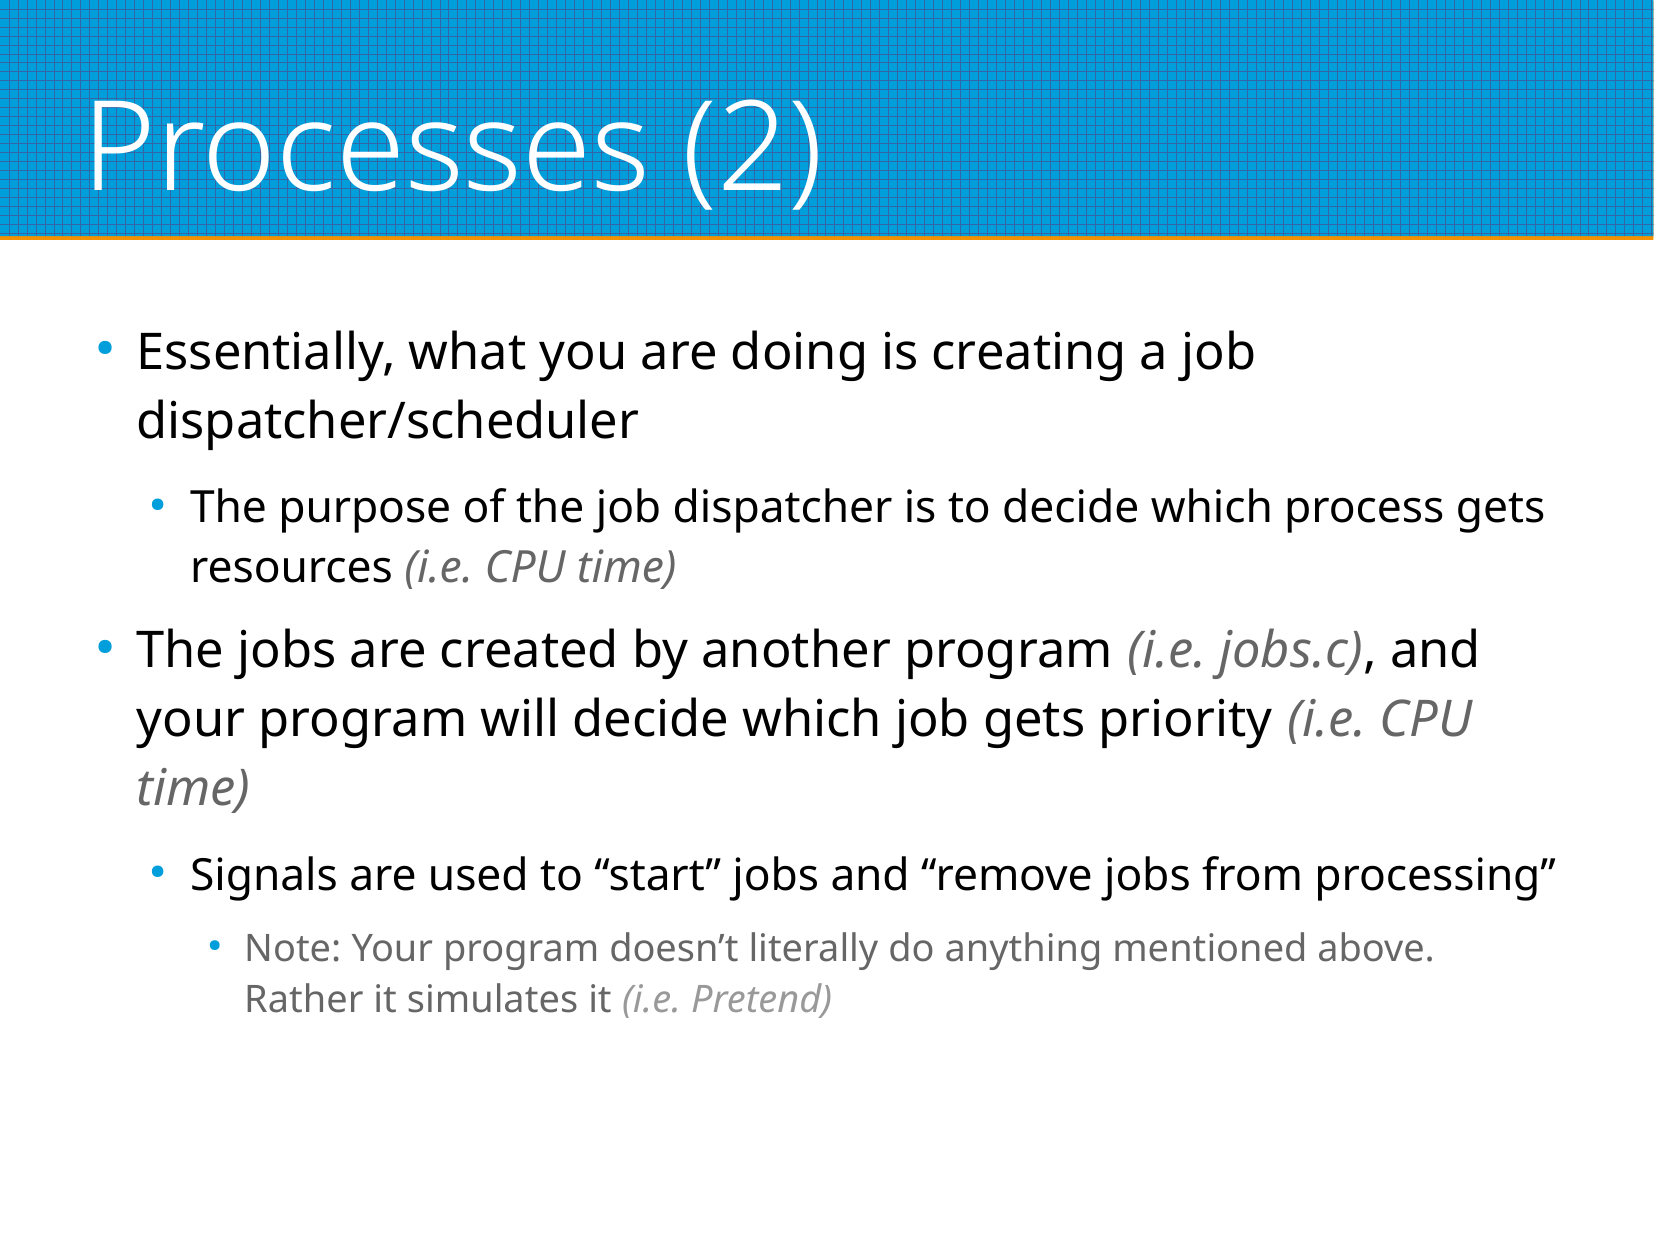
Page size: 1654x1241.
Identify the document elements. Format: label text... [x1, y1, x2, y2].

title Processes (2) [82, 19, 1571, 227]
list Essentially, what you are doing is creating a job dispatcher/scheduler The purpose of the job dispatcher is to decide which process gets resources (i.e. CPU time) The jobs are created by another program (i.e. jobs.c), and your program will decide which job gets priority (i.e. CPU time) Signals are used to ‘‘start’’ jobs and ‘‘remove jobs from processing’’ Note: Your program doesn’t literally do anything mentioned above. Rather it simulates it (i.e. Pretend) [82, 314, 1563, 1093]
